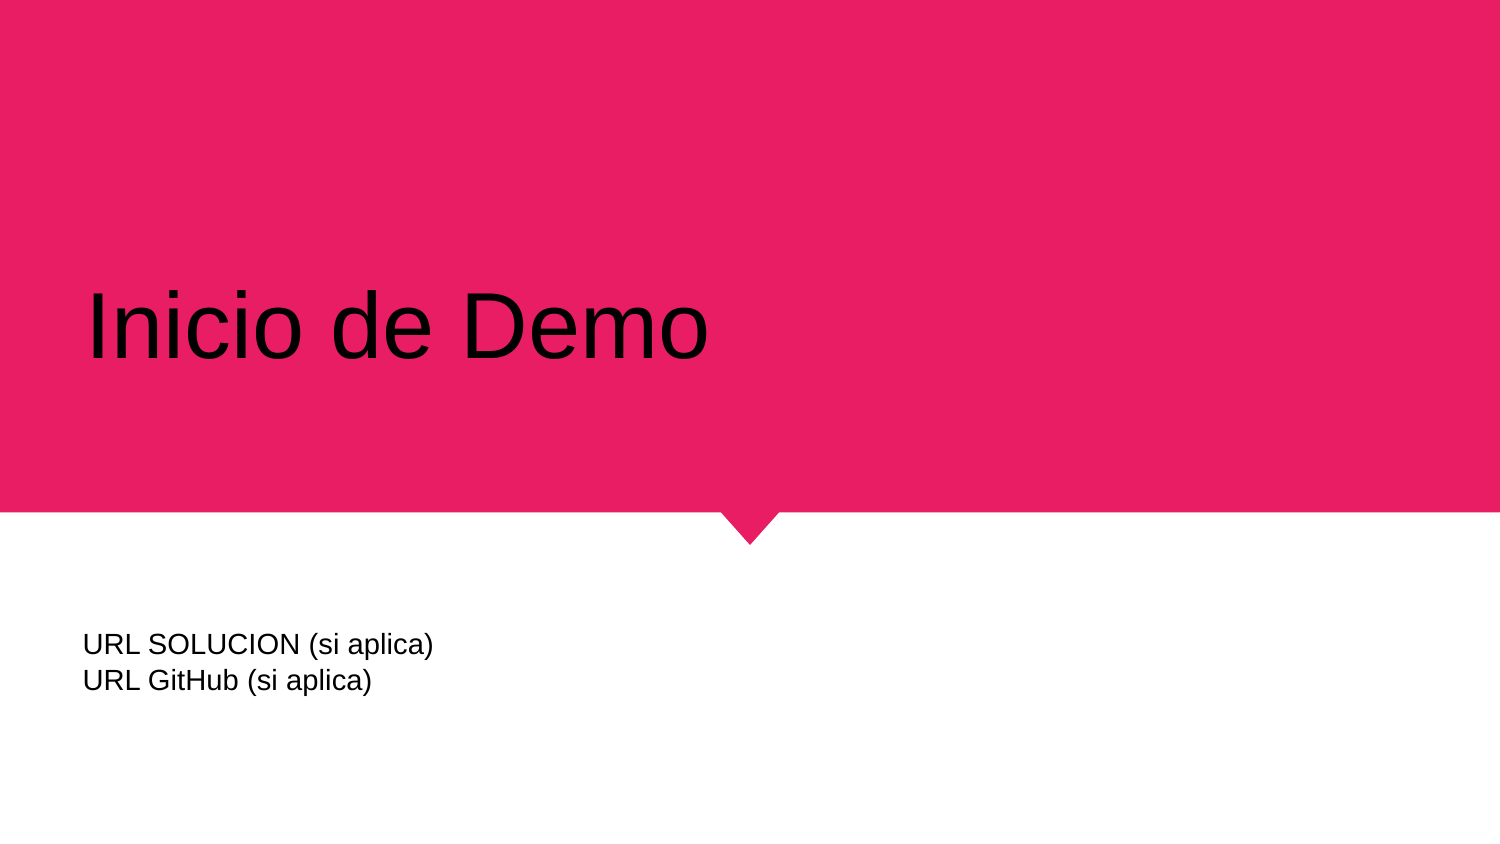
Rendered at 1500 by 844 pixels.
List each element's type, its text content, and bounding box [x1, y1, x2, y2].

subtitle URL SOLUCION (si aplica) URL GitHub (si aplica) [67, 557, 1427, 765]
title Inicio de Demo [70, 46, 1430, 392]
